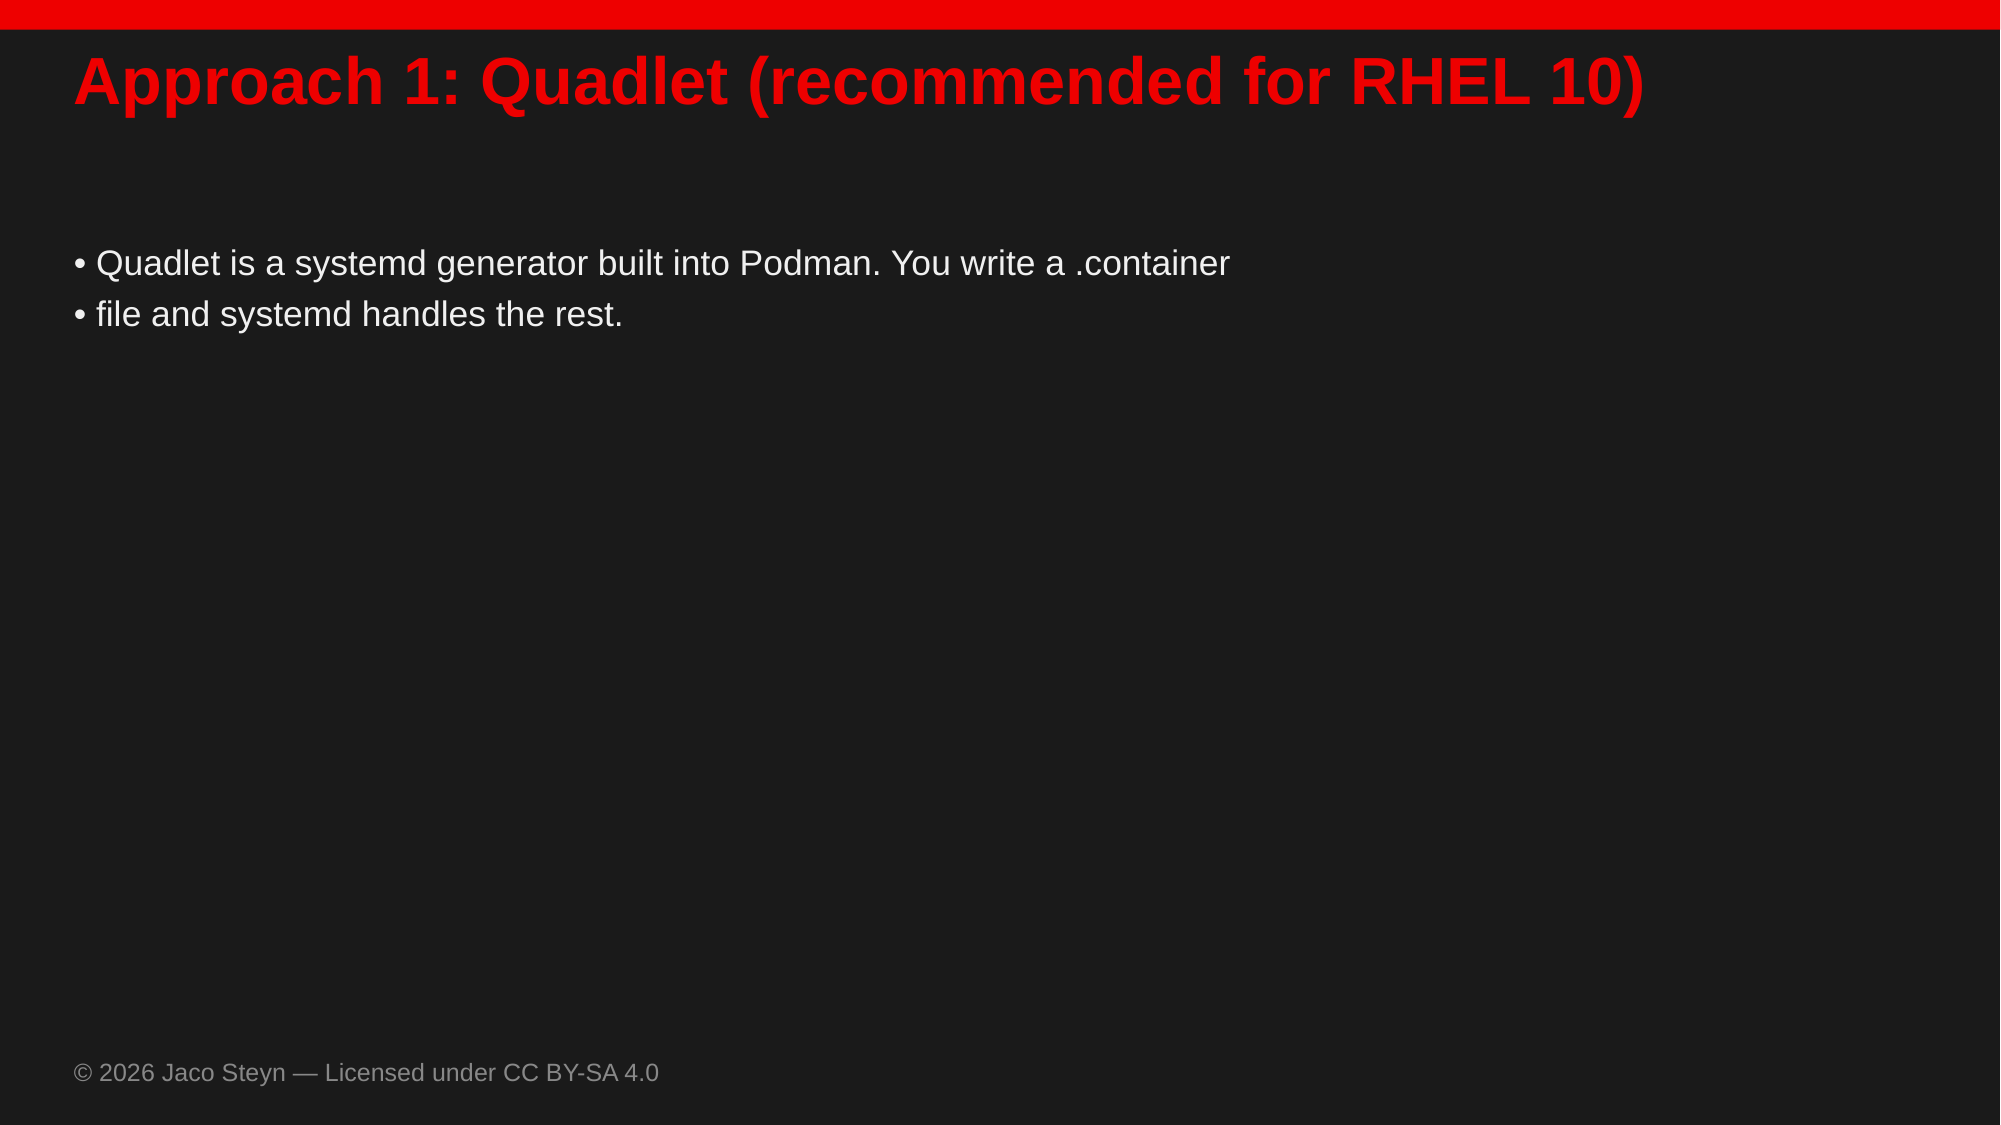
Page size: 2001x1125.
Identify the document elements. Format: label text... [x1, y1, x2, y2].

text_box Approach 1: Quadlet (recommended for RHEL 10) [59, 36, 1942, 208]
text_box [0, 0, 2001, 30]
text_box • Quadlet is a systemd generator built into Podman. You write a .container • file and systemd handles the rest. [59, 236, 1942, 1037]
text_box © 2026 Jaco Steyn — Licensed under CC BY-SA 4.0 [59, 1051, 1942, 1093]
